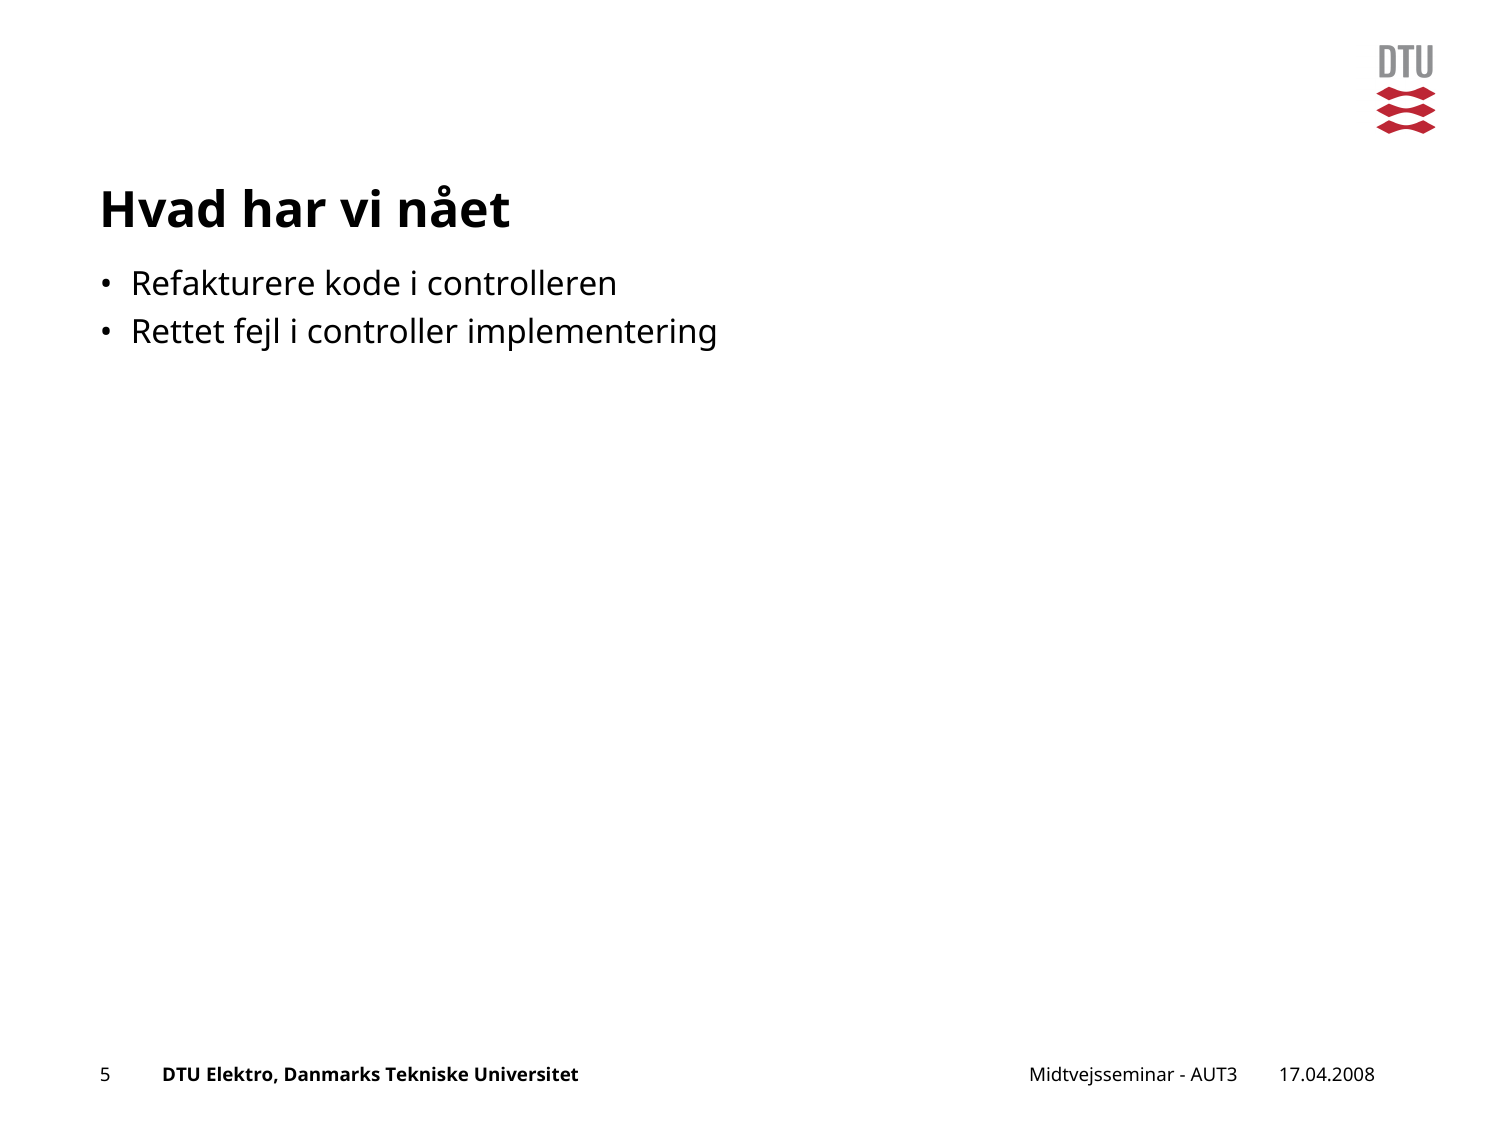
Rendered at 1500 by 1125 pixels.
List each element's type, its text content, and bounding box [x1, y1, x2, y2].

title Hvad har vi nået [99, 49, 1375, 238]
list Refakturere kode i controlleren Rettet fejl i controller implementering [99, 262, 1375, 1012]
